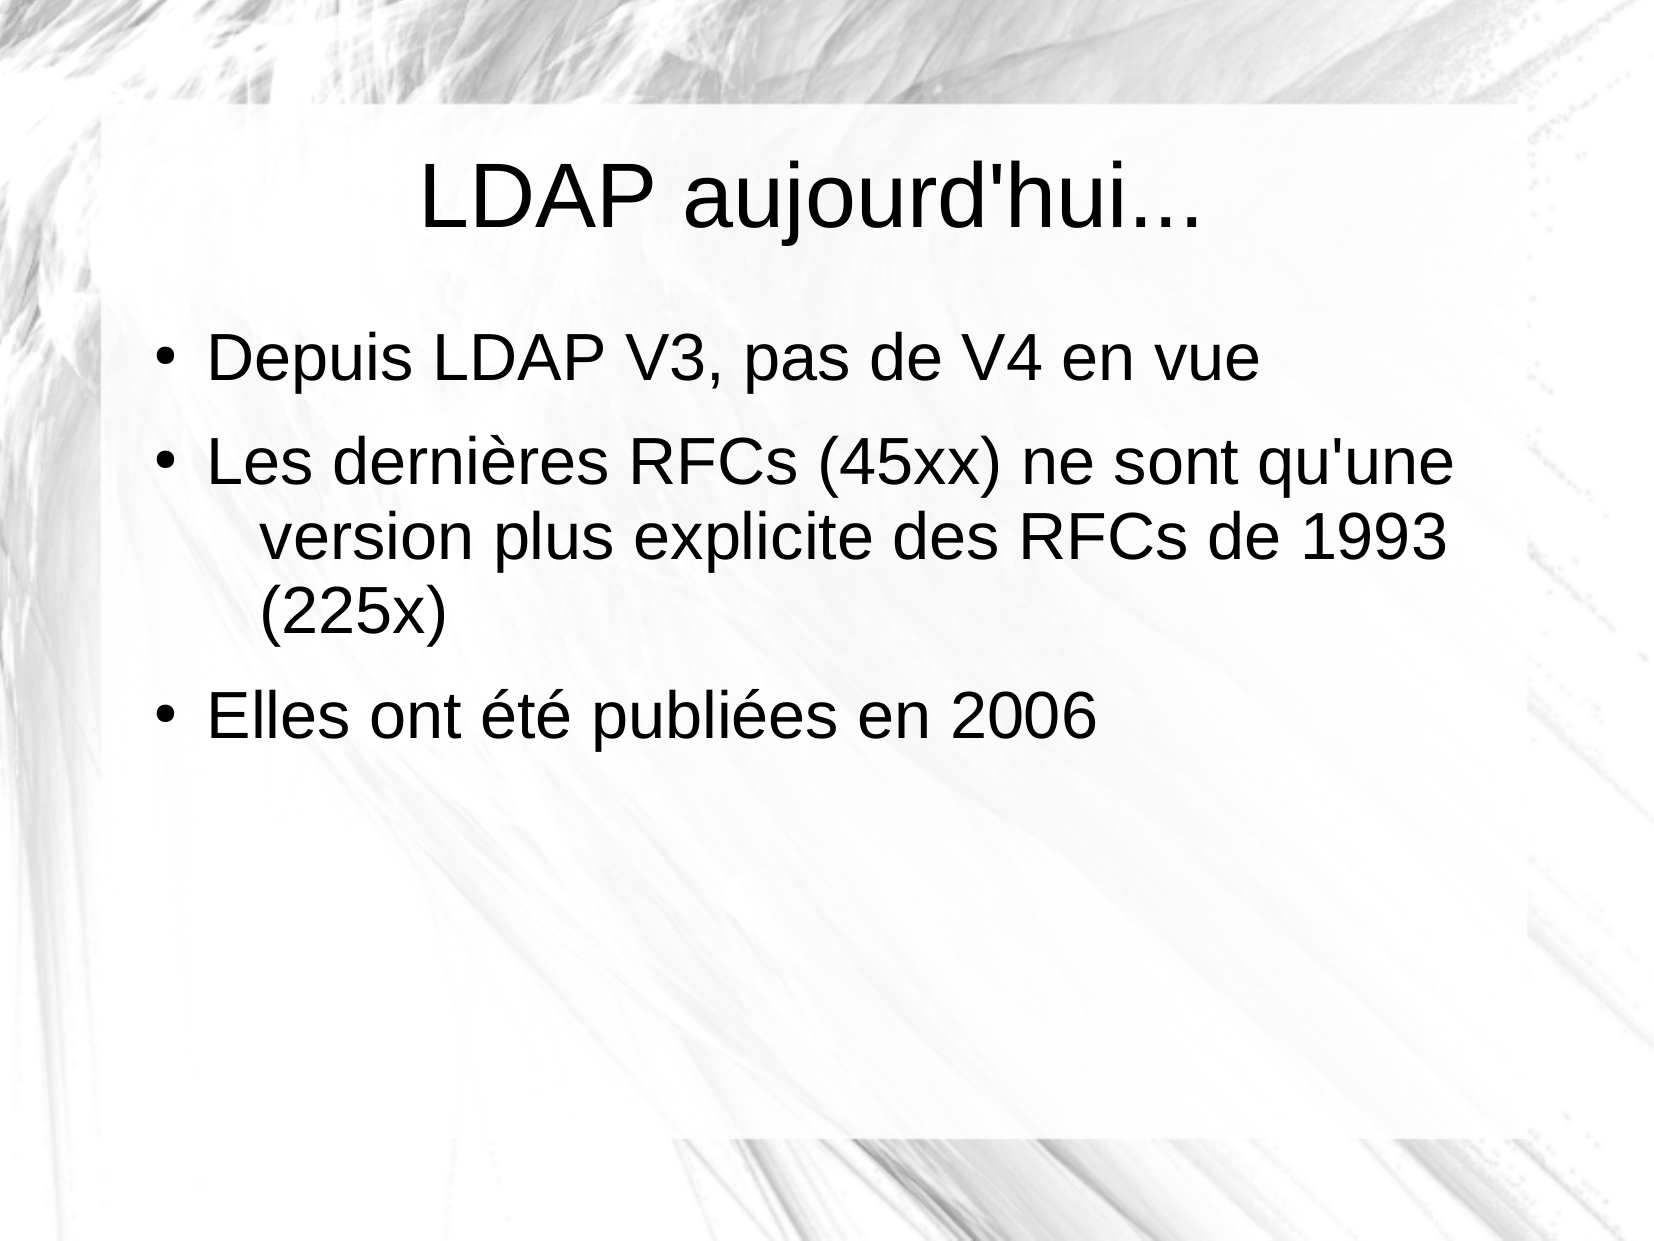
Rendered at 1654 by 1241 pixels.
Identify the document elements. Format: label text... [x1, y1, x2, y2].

title LDAP aujourd'hui... [118, 119, 1506, 273]
picture [0, 0, 1654, 1241]
list Depuis LDAP V3, pas de V4 en vue Les dernières RFCs (45xx) ne sont qu'une version plus explicite des RFCs de 1993 (225x) Elles ont été publiées en 2006 [118, 319, 1571, 931]
